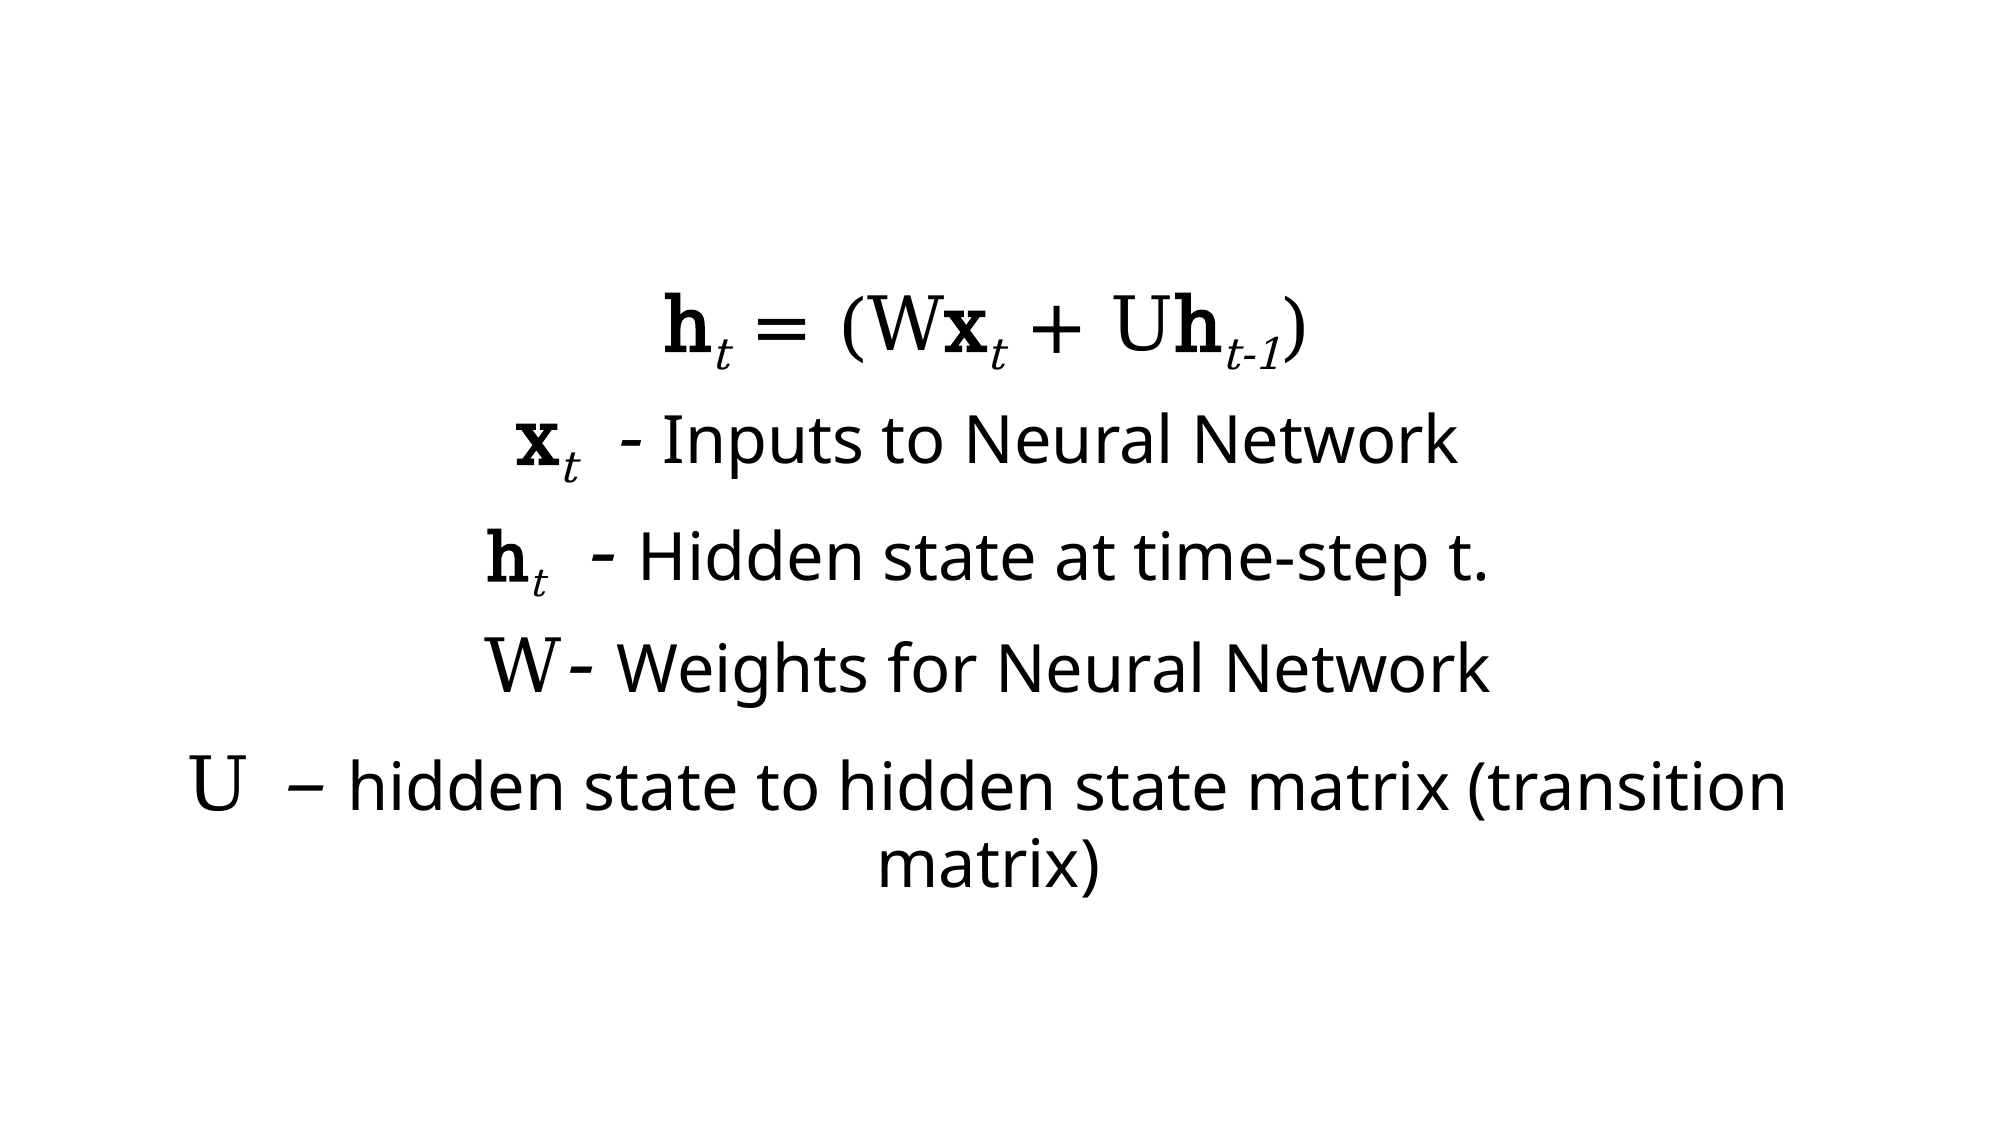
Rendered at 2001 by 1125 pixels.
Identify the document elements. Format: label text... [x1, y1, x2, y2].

text_box ht = (Wxt + Uht-1) xt - Inputs to Neural Network ht - Hidden state at time-step t. W- Weights for Neural Network U – hidden state to hidden state matrix (transition matrix) [126, 269, 1851, 988]
